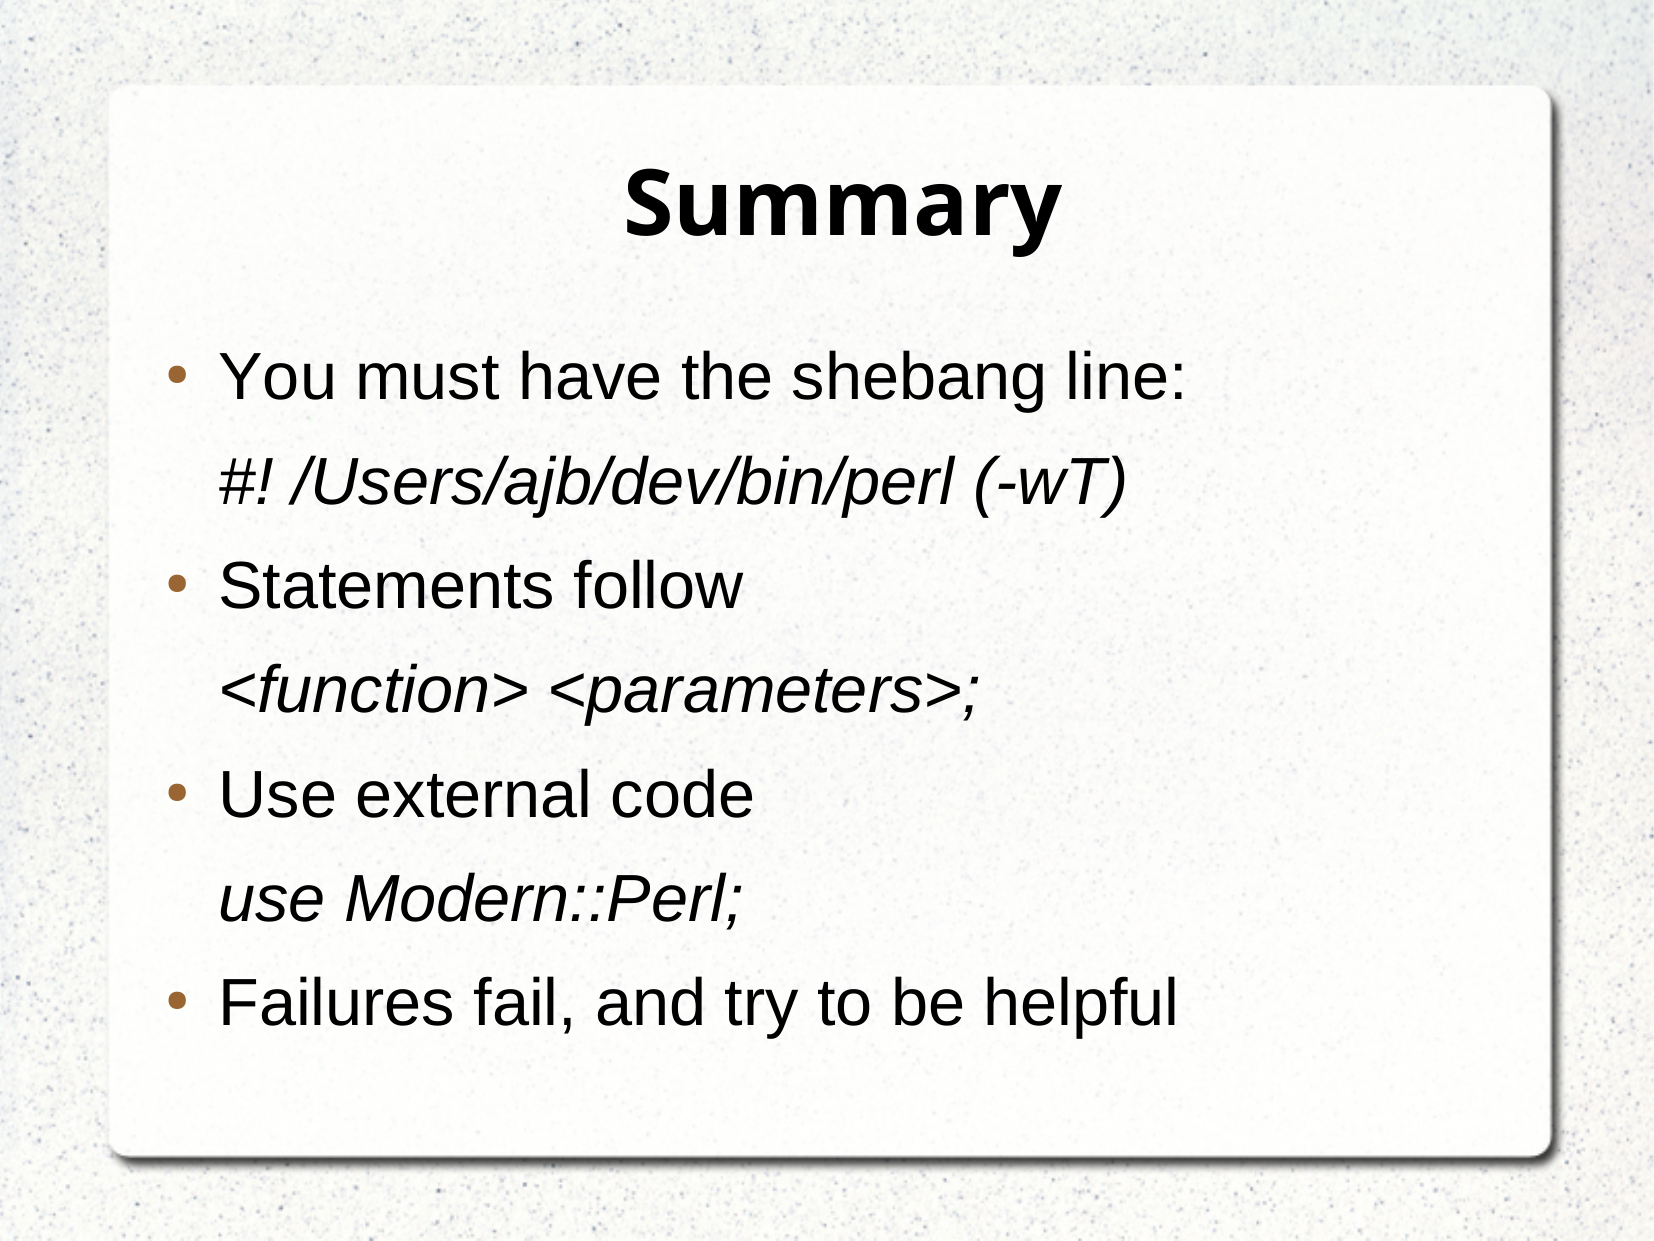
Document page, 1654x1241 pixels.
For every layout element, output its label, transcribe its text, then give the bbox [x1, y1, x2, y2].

picture [0, 0, 1654, 1241]
title Summary [118, 96, 1536, 304]
list You must have the shebang line: #! /Users/ajb/dev/bin/perl (-wT) Statements follow <function> <parameters>; Use external code use Modern::Perl; Failures fail, and try to be helpful [147, 339, 1506, 1039]
